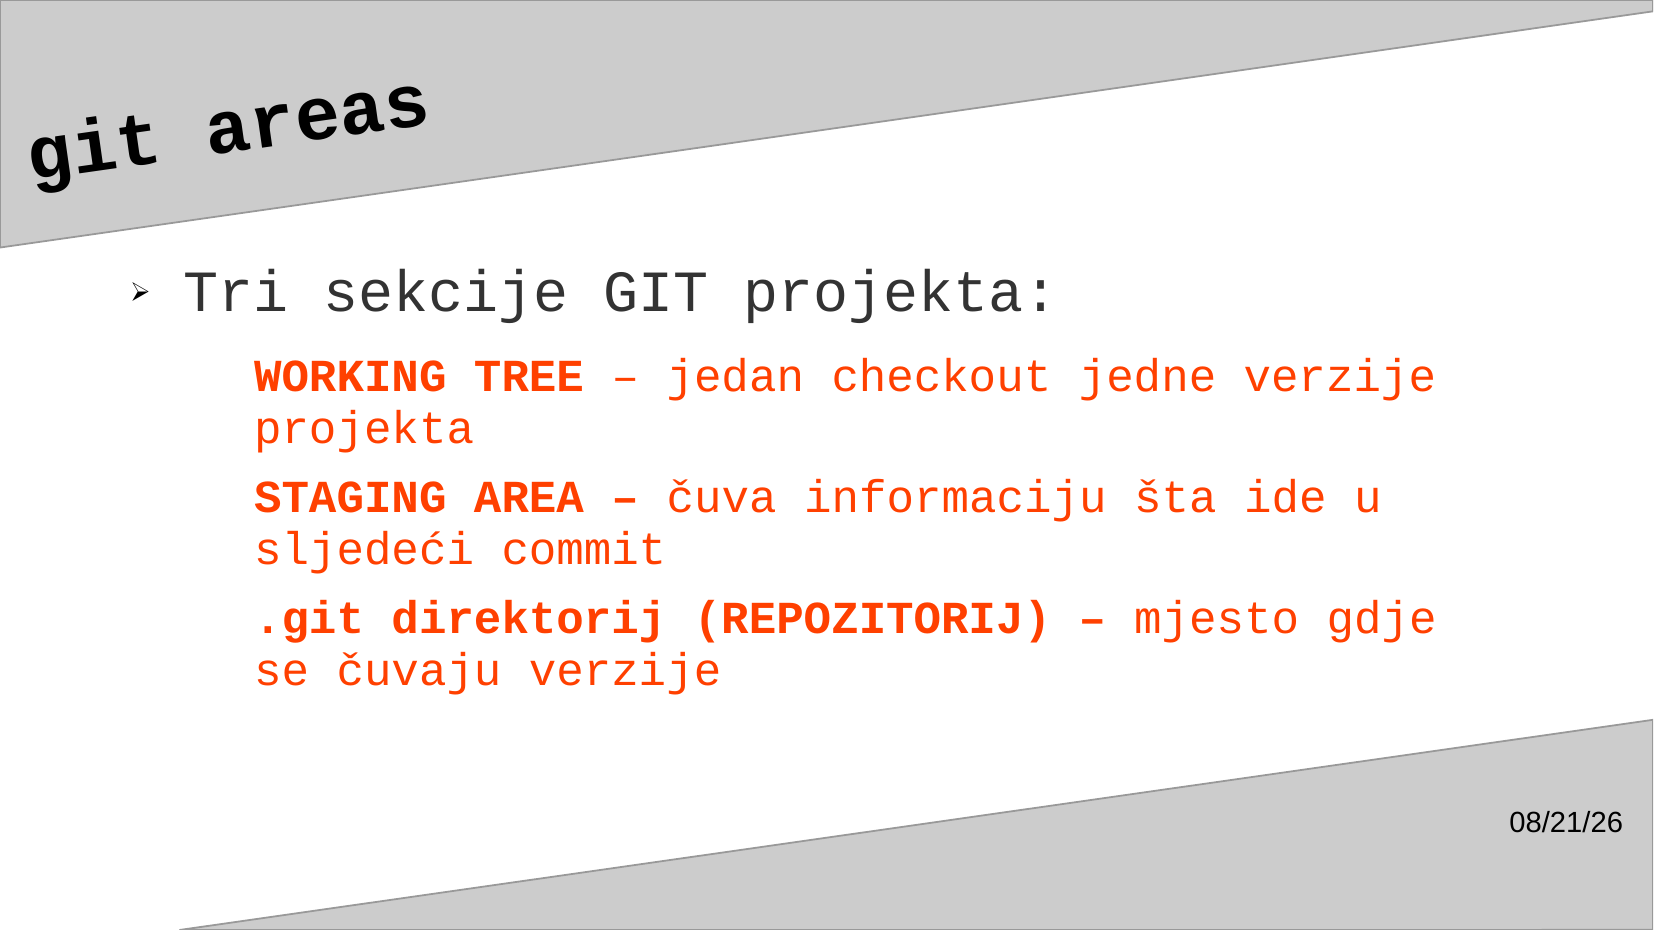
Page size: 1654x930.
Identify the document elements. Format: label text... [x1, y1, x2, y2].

list Tri sekcije GIT projekta: WORKING TREE – jedan checkout jedne verzije projekta STAGING AREA – čuva informaciju šta ide u sljedeći commit .git direktorij (REPOZITORIJ) – mjesto gdje se čuvaju verzije [112, 262, 1493, 840]
title git areas [16, 0, 1501, 239]
